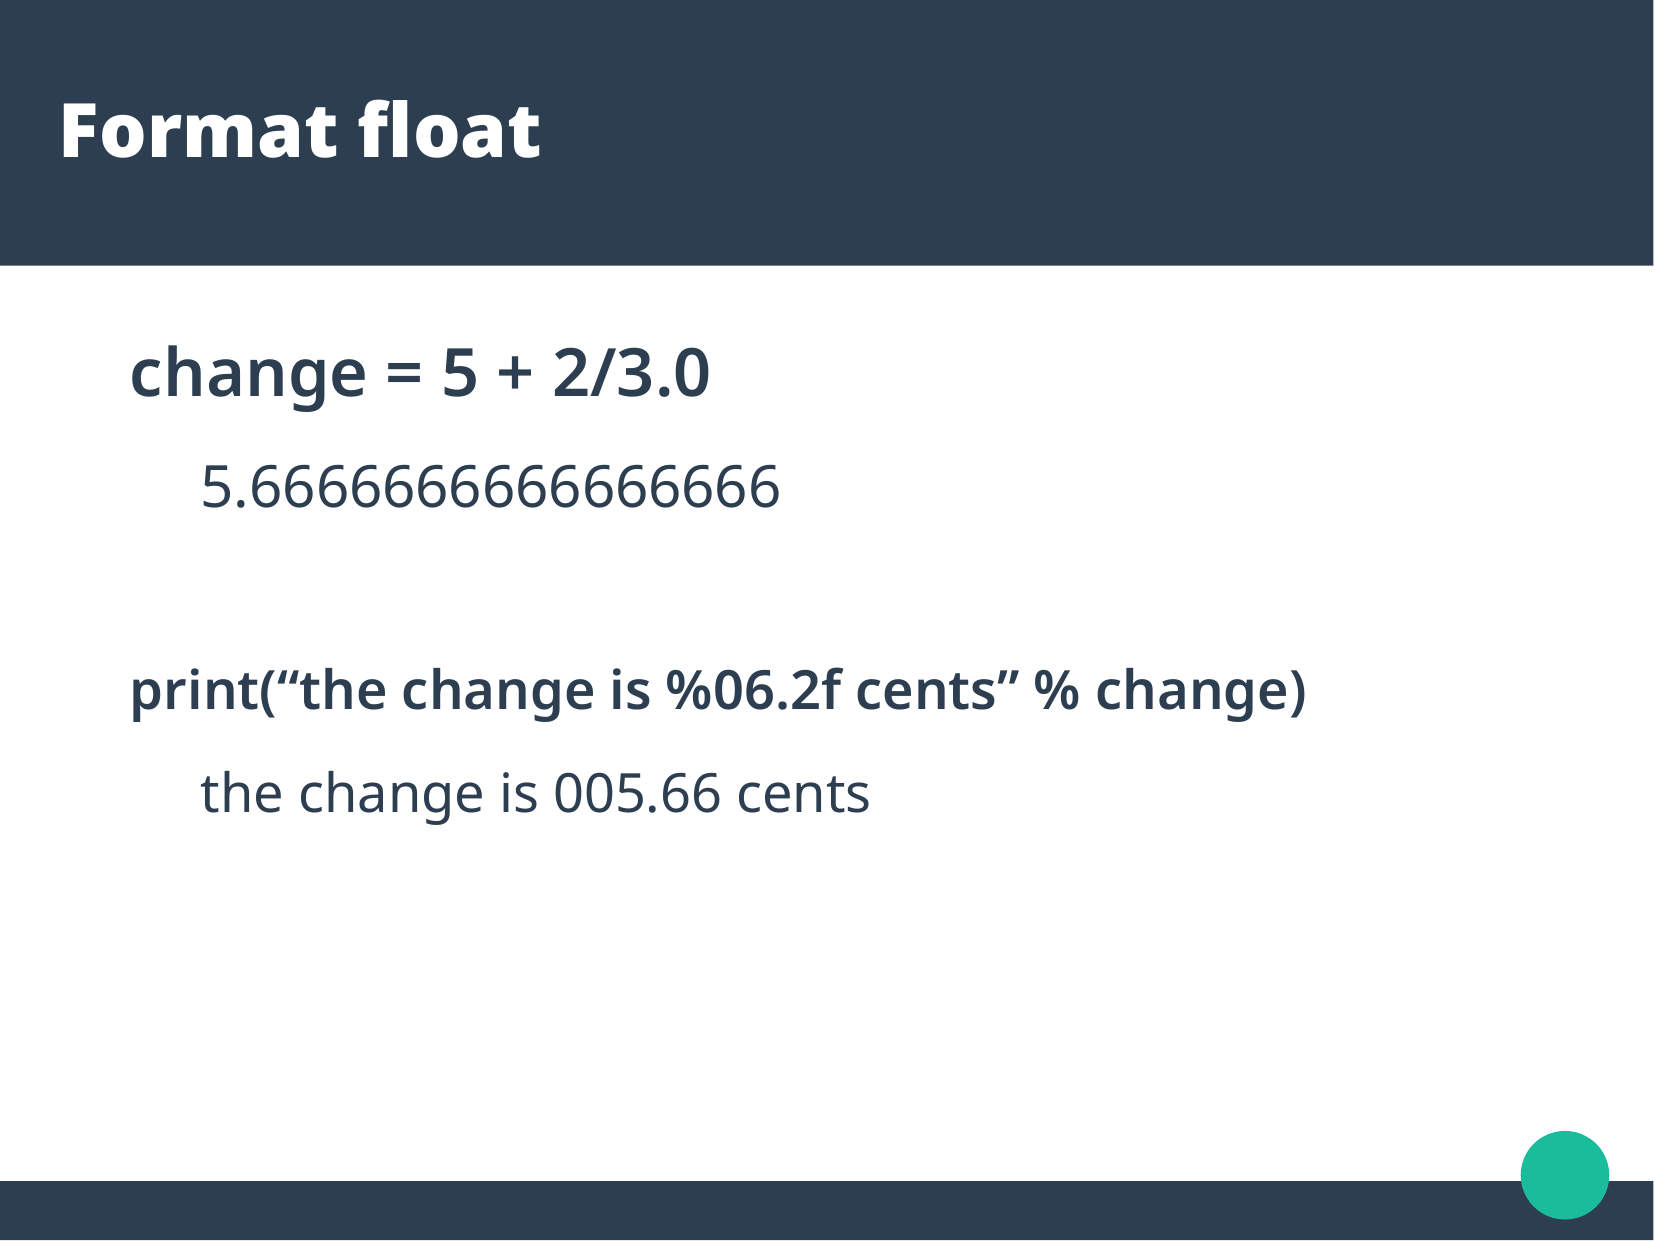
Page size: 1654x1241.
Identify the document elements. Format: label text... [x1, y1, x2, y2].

title Format float [59, 49, 1595, 207]
list change = 5 + 2/3.0 5.6666666666666666 print(“the change is %06.2f cents” % change) the change is 005.66 cents [59, 324, 1595, 1152]
